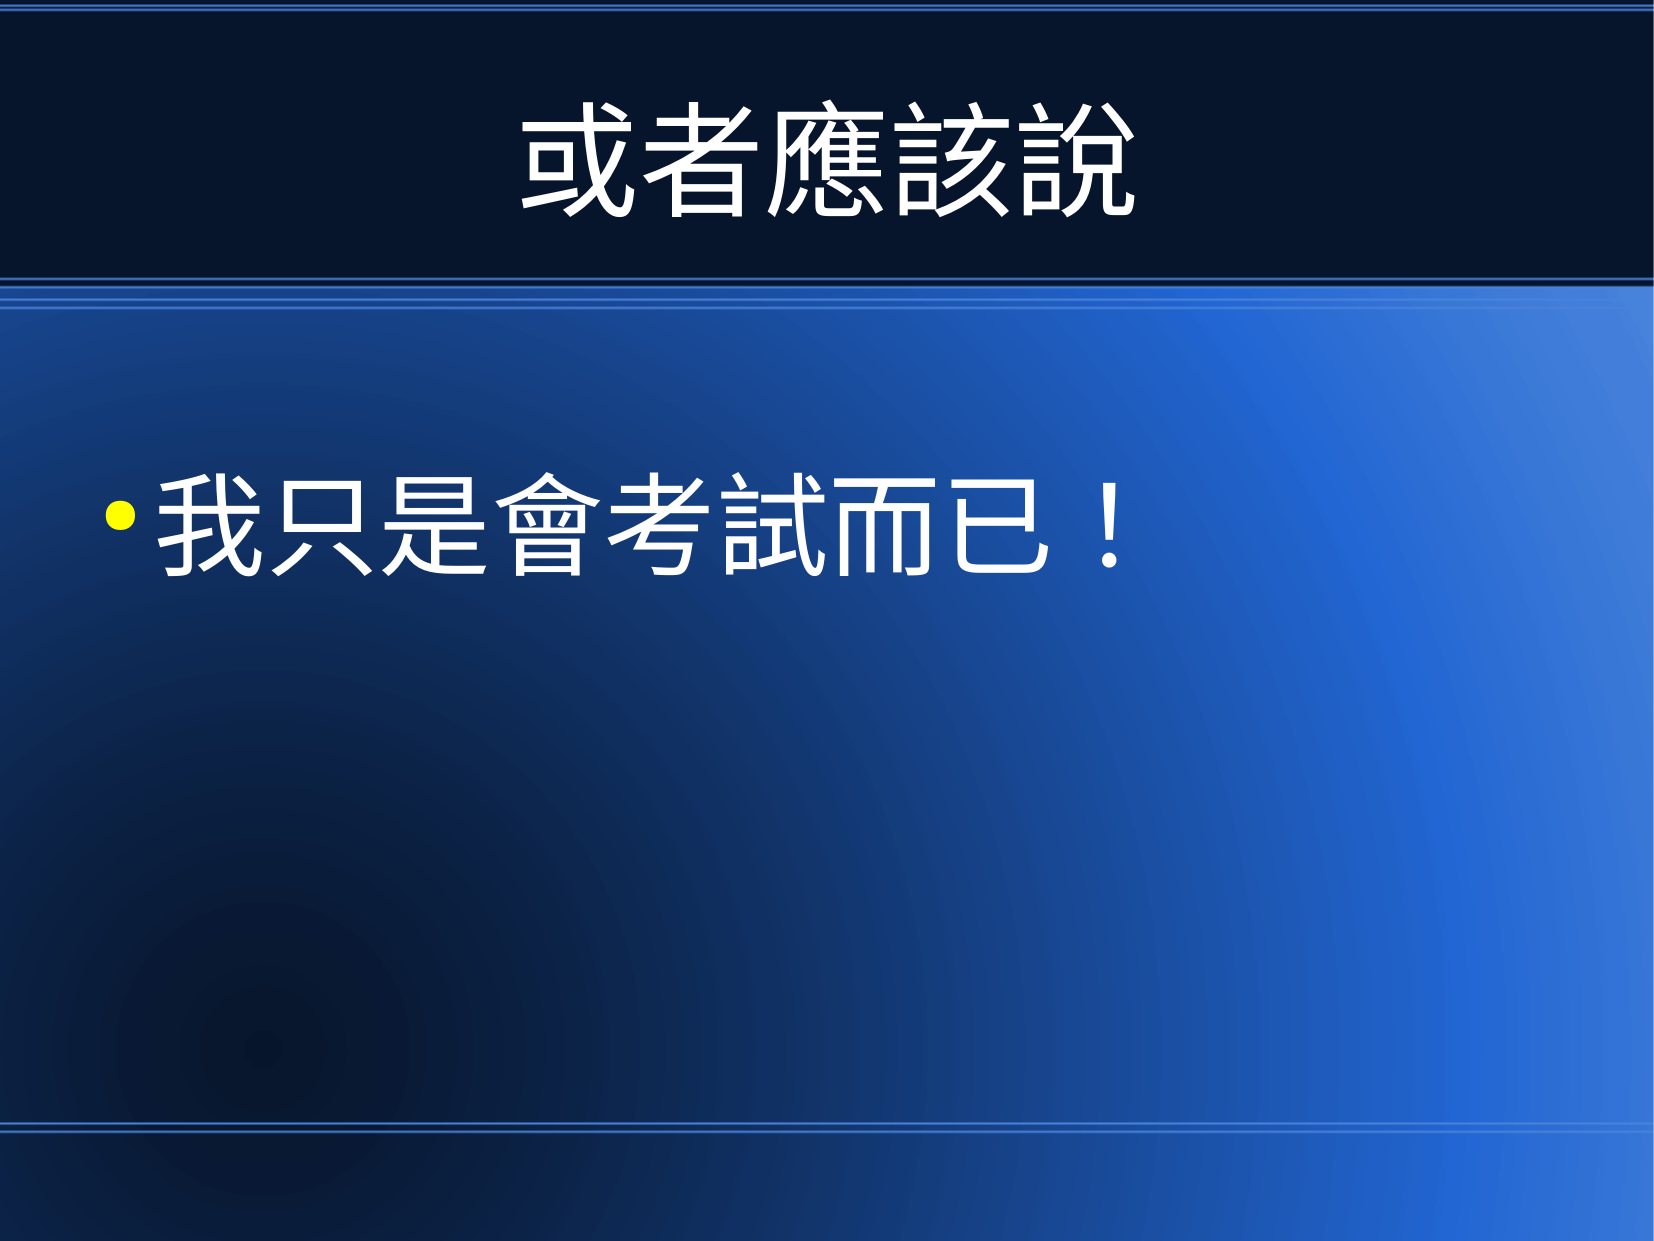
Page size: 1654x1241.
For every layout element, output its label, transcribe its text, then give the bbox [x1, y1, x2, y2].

title 或者應該說 [82, 49, 1571, 257]
picture [0, 0, 1654, 1241]
list 我只是會考試而已！ [82, 355, 1571, 1241]
